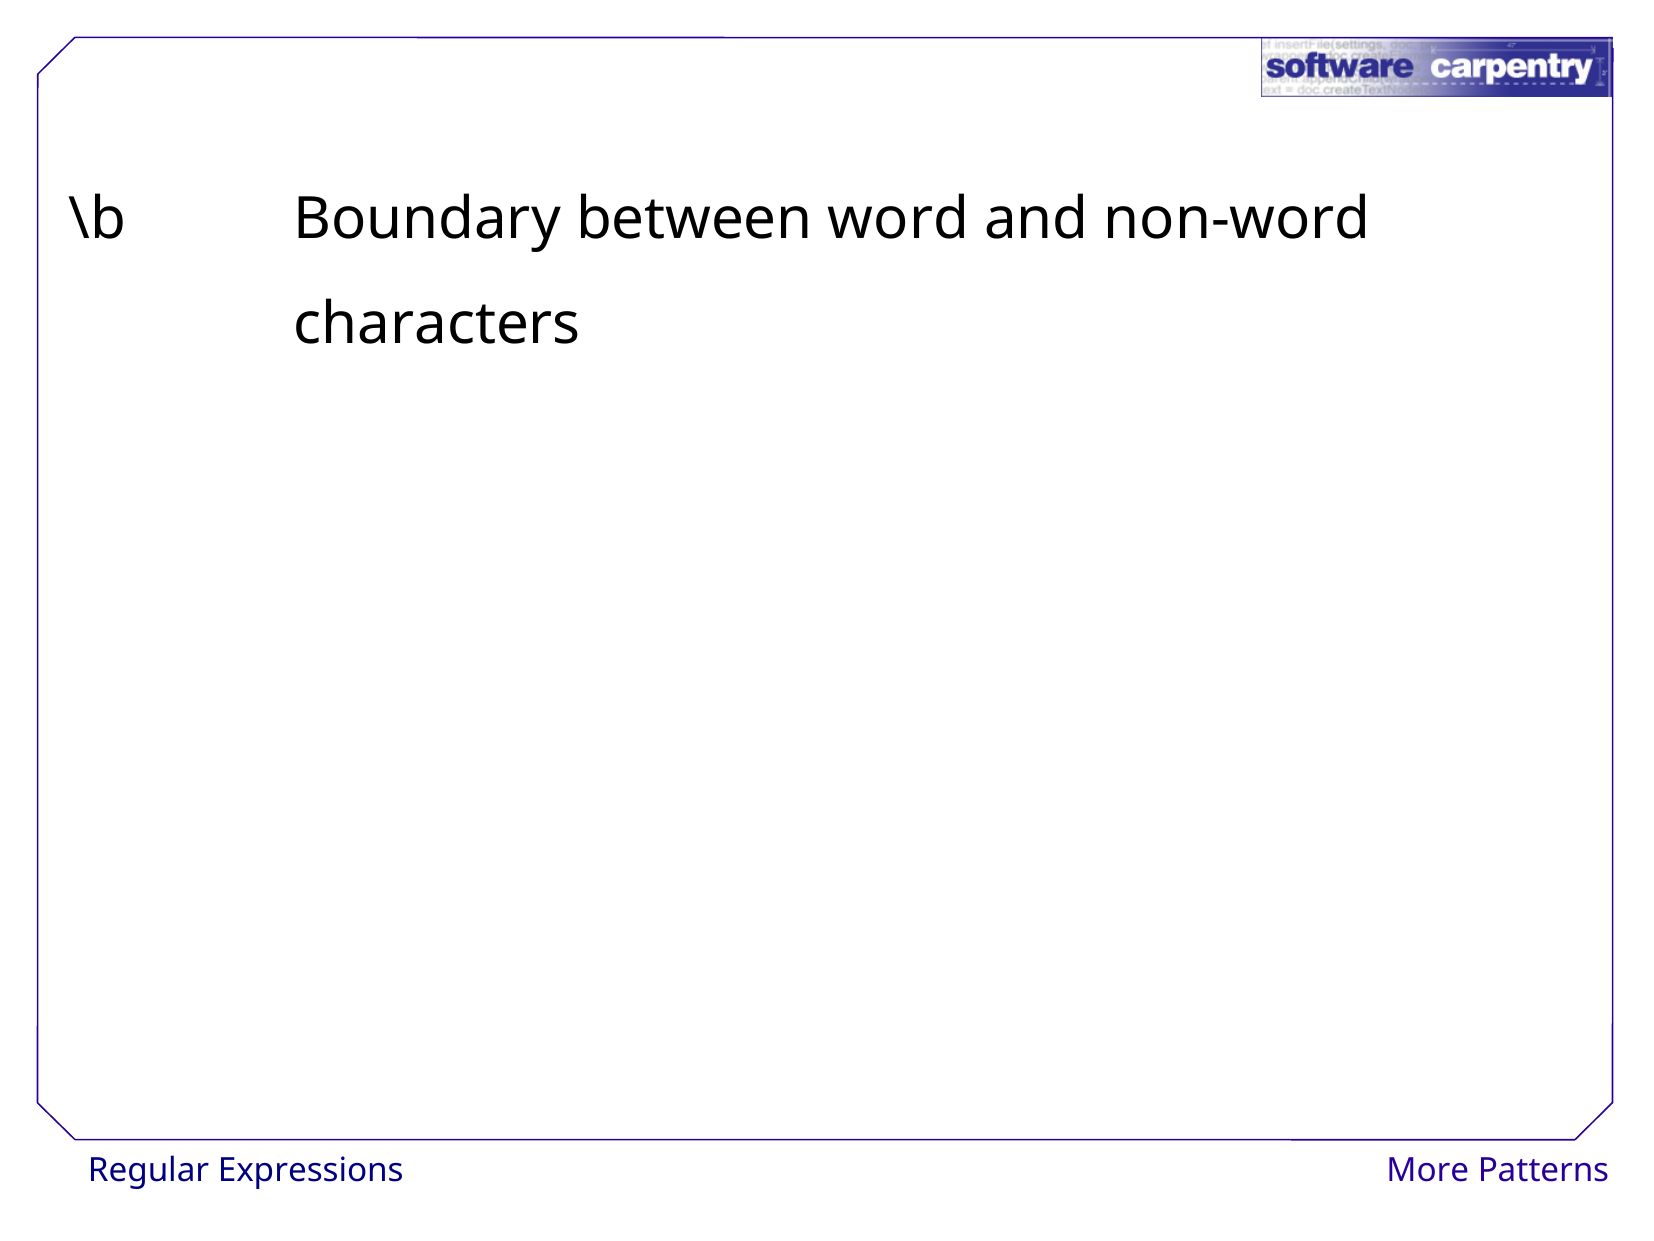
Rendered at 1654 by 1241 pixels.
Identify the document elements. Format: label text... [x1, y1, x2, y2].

picture [1261, 39, 1613, 97]
text_box \b Boundary between word and non-word characters [53, 137, 1536, 364]
